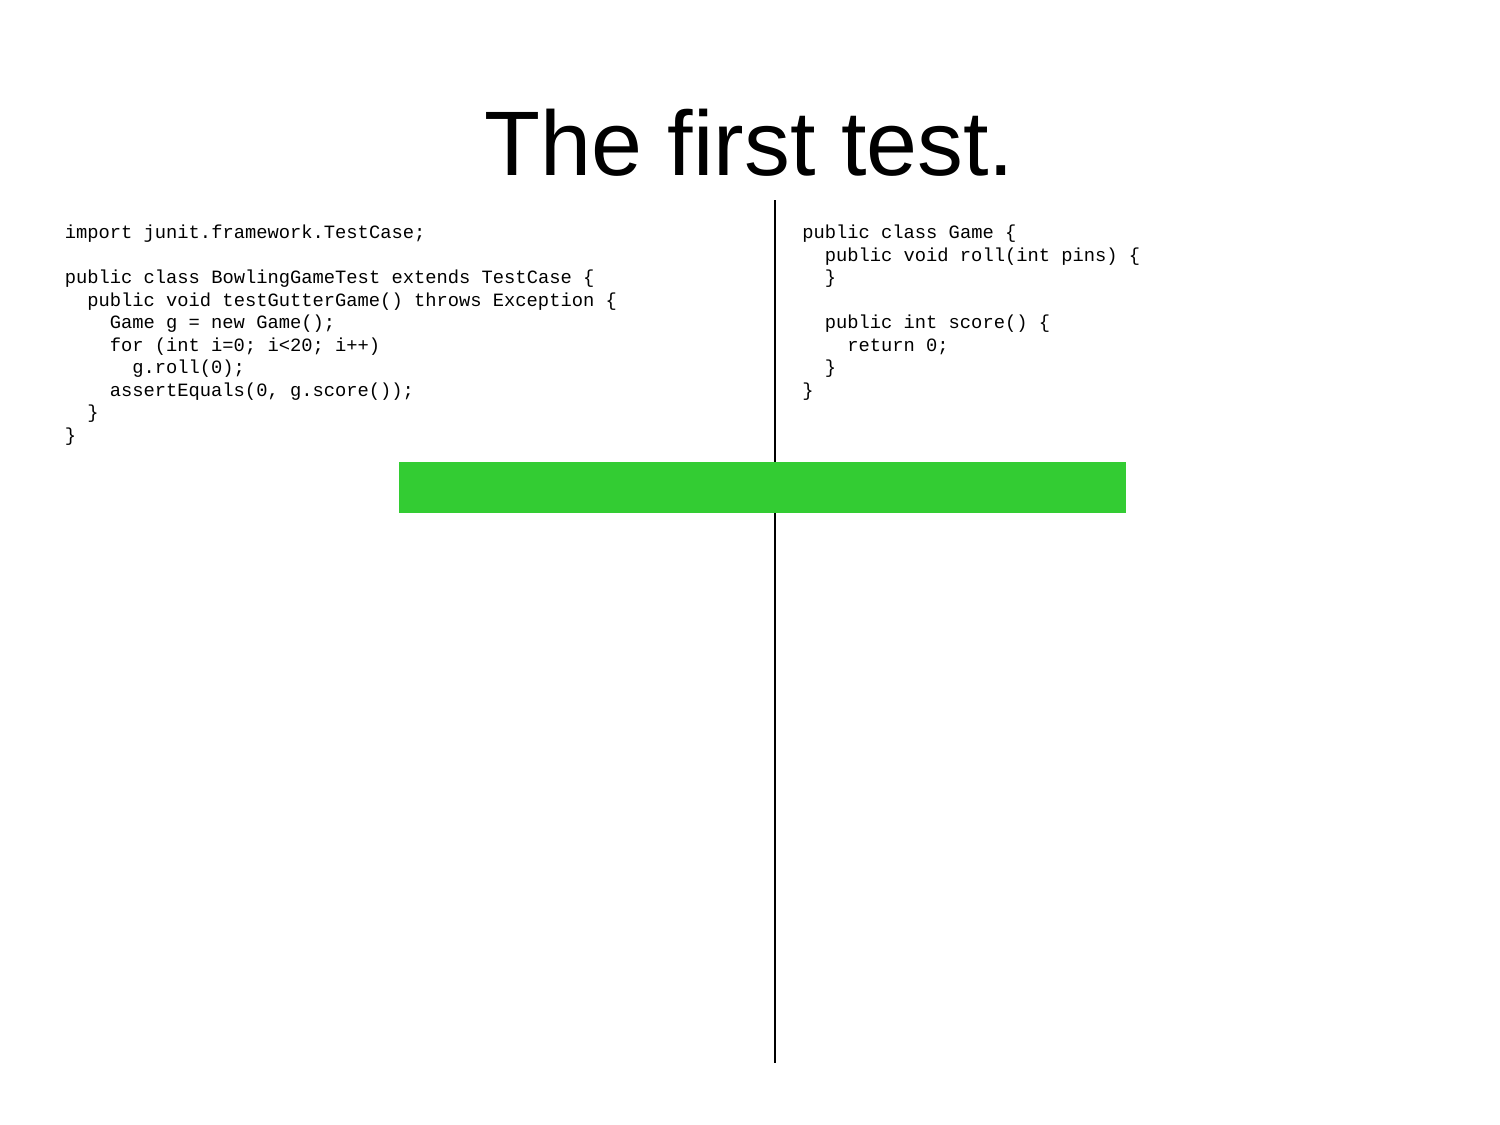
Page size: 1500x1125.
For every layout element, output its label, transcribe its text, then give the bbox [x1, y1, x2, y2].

title The first test. [75, 45, 1426, 233]
text_box [399, 462, 1125, 513]
text_box public class Game { public void roll(int pins) { } public int score() { return 0; } } [787, 212, 1451, 431]
text_box import junit.framework.TestCase; public class BowlingGameTest extends TestCase { public void testGutterGame() throws Exception { Game g = new Game(); for (int i=0; i<20; i++) g.roll(0); assertEquals(0, g.score()); } } [50, 212, 713, 453]
